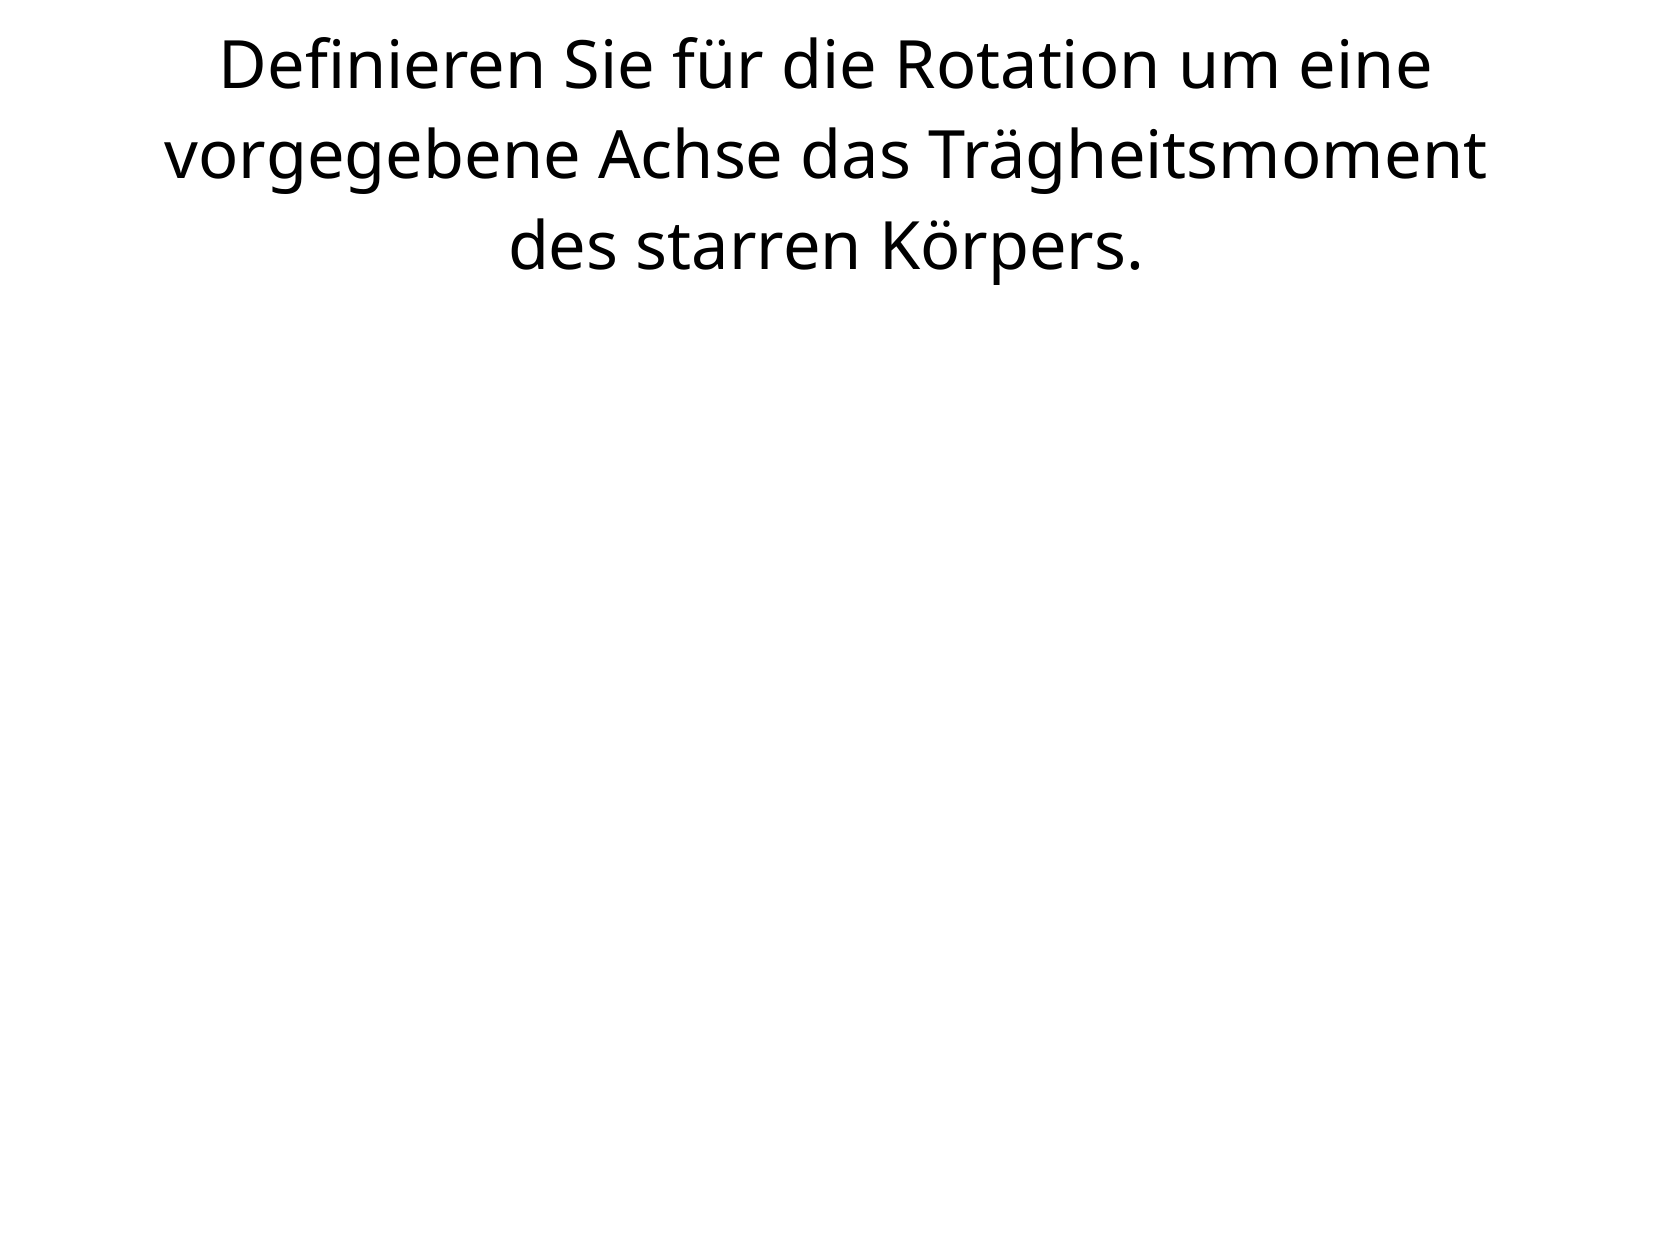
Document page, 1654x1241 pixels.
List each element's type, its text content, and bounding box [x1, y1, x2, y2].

title Definieren Sie für die Rotation um eine vorgegebene Achse das Trägheitsmoment des starren Körpers. [82, 20, 1571, 286]
